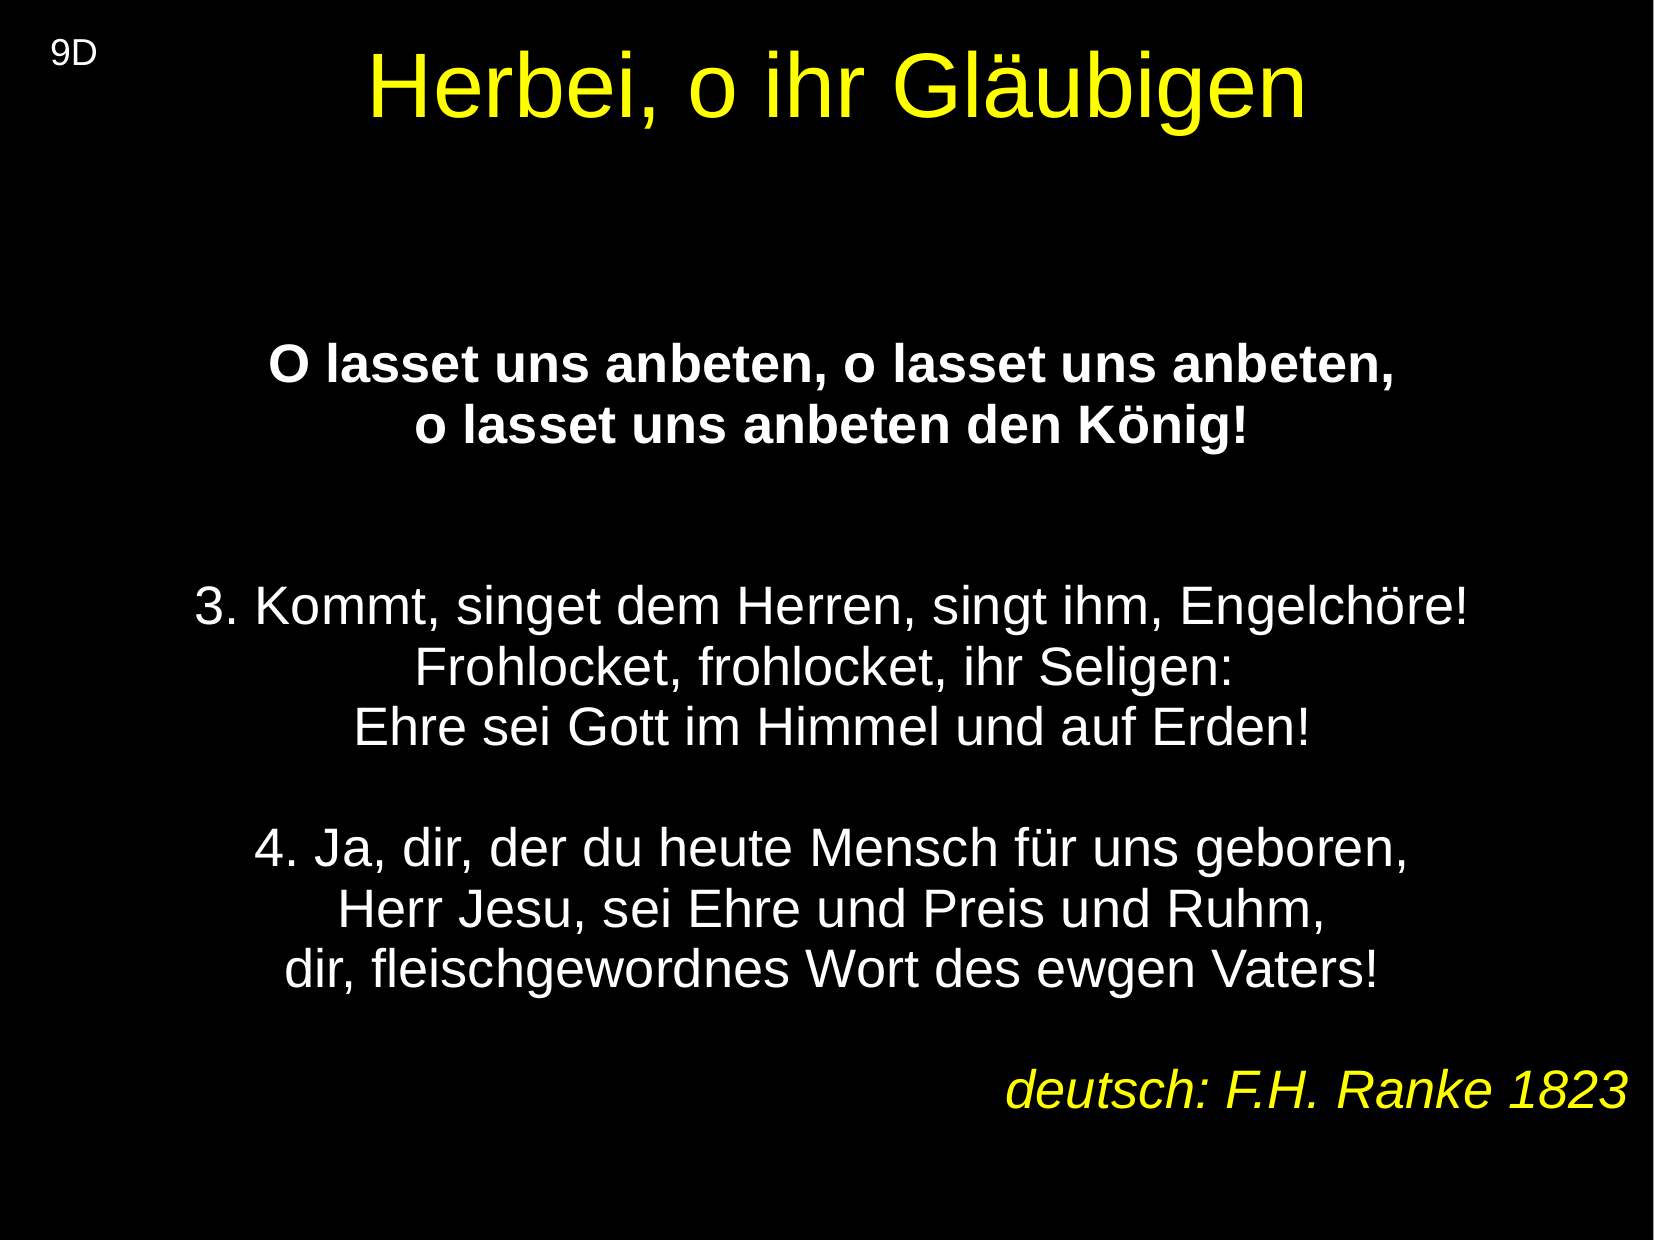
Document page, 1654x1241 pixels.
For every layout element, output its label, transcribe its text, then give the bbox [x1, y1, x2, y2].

list O lasset uns anbeten, o lasset uns anbeten, o lasset uns anbeten den König! 3. Kommt, singet dem Herren, singt ihm, Engelchöre! Frohlocket, frohlocket, ihr Seligen: Ehre sei Gott im Himmel und auf Erden! 4. Ja, dir, der du heute Mensch für uns geboren, Herr Jesu, sei Ehre und Preis und Ruhm, dir, fleischgewordnes Wort des ewgen Vaters! deutsch: F.H. Ranke 1823 [35, 177, 1630, 1217]
title Herbei, o ihr Gläubigen [94, 5, 1583, 166]
text_box 9D [35, 23, 130, 81]
